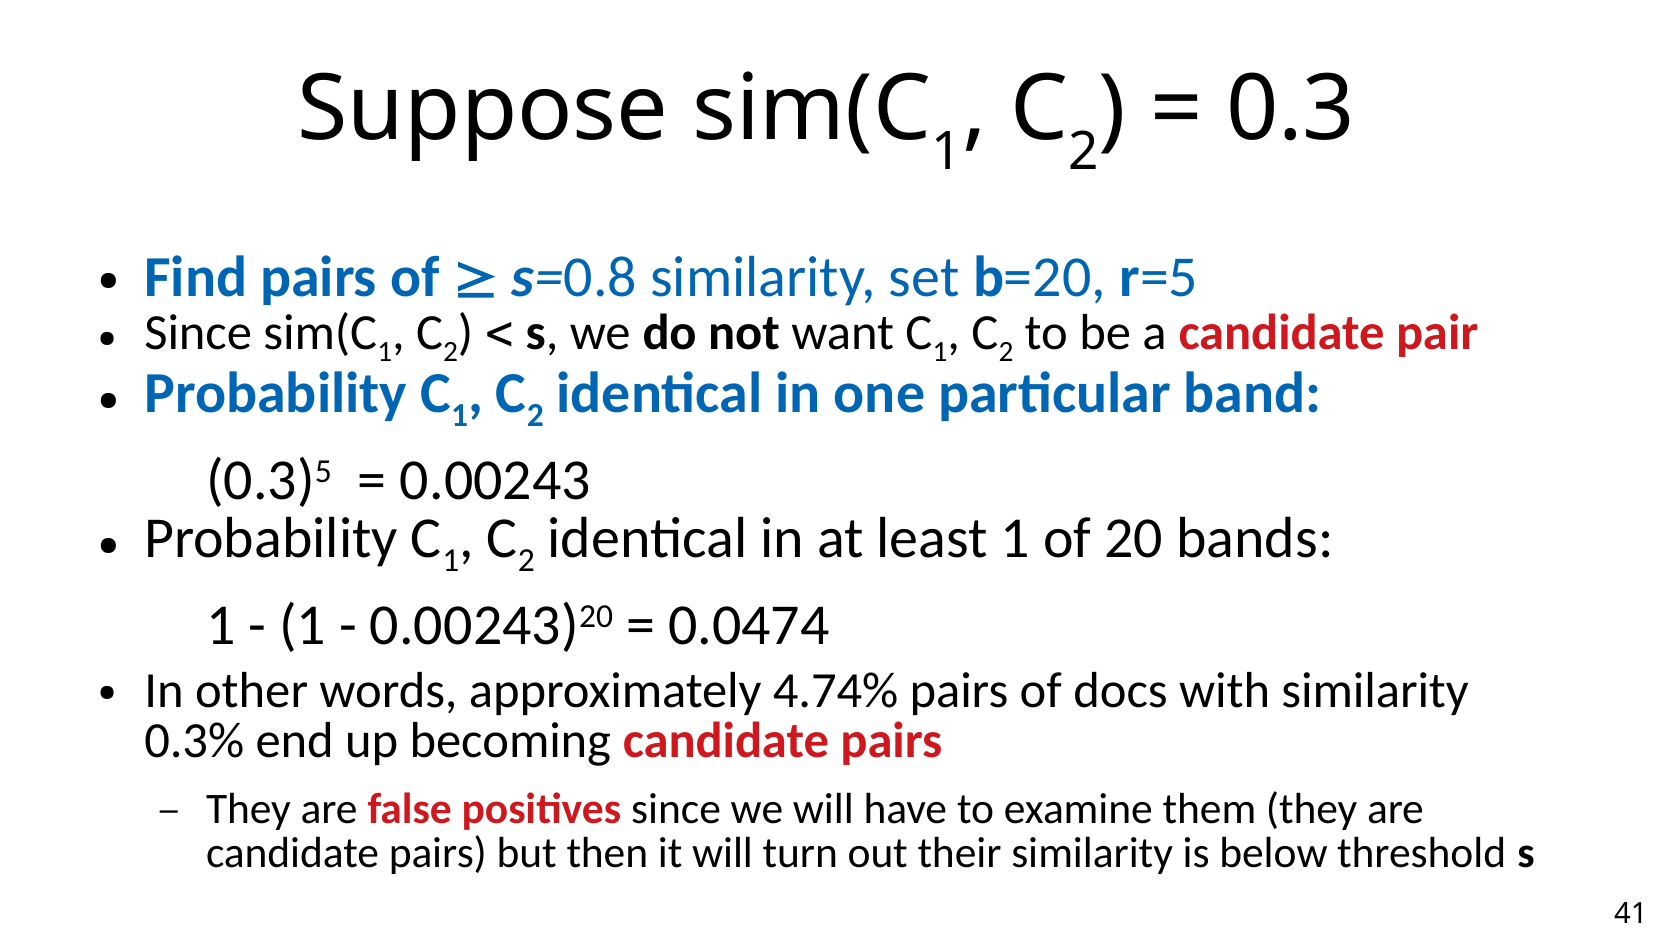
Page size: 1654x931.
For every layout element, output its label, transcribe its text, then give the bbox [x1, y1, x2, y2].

title Suppose sim(C1, C2) = 0.3 [82, 1, 1571, 226]
list Find pairs of  s=0.8 similarity, set b=20, r=5 Since sim(C1, C2) < s, we do not want C1, C2 to be a candidate pair Probability C1, C2 identical in one particular band: (0.3)5 = 0.00243 Probability C1, C2 identical in at least 1 of 20 bands: 1 - (1 - 0.00243)20 = 0.0474 In other words, approximately 4.74% pairs of docs with similarity 0.3% end up becoming candidate pairs They are false positives since we will have to examine them (they are candidate pairs) but then it will turn out their similarity is below threshold s [82, 253, 1571, 888]
